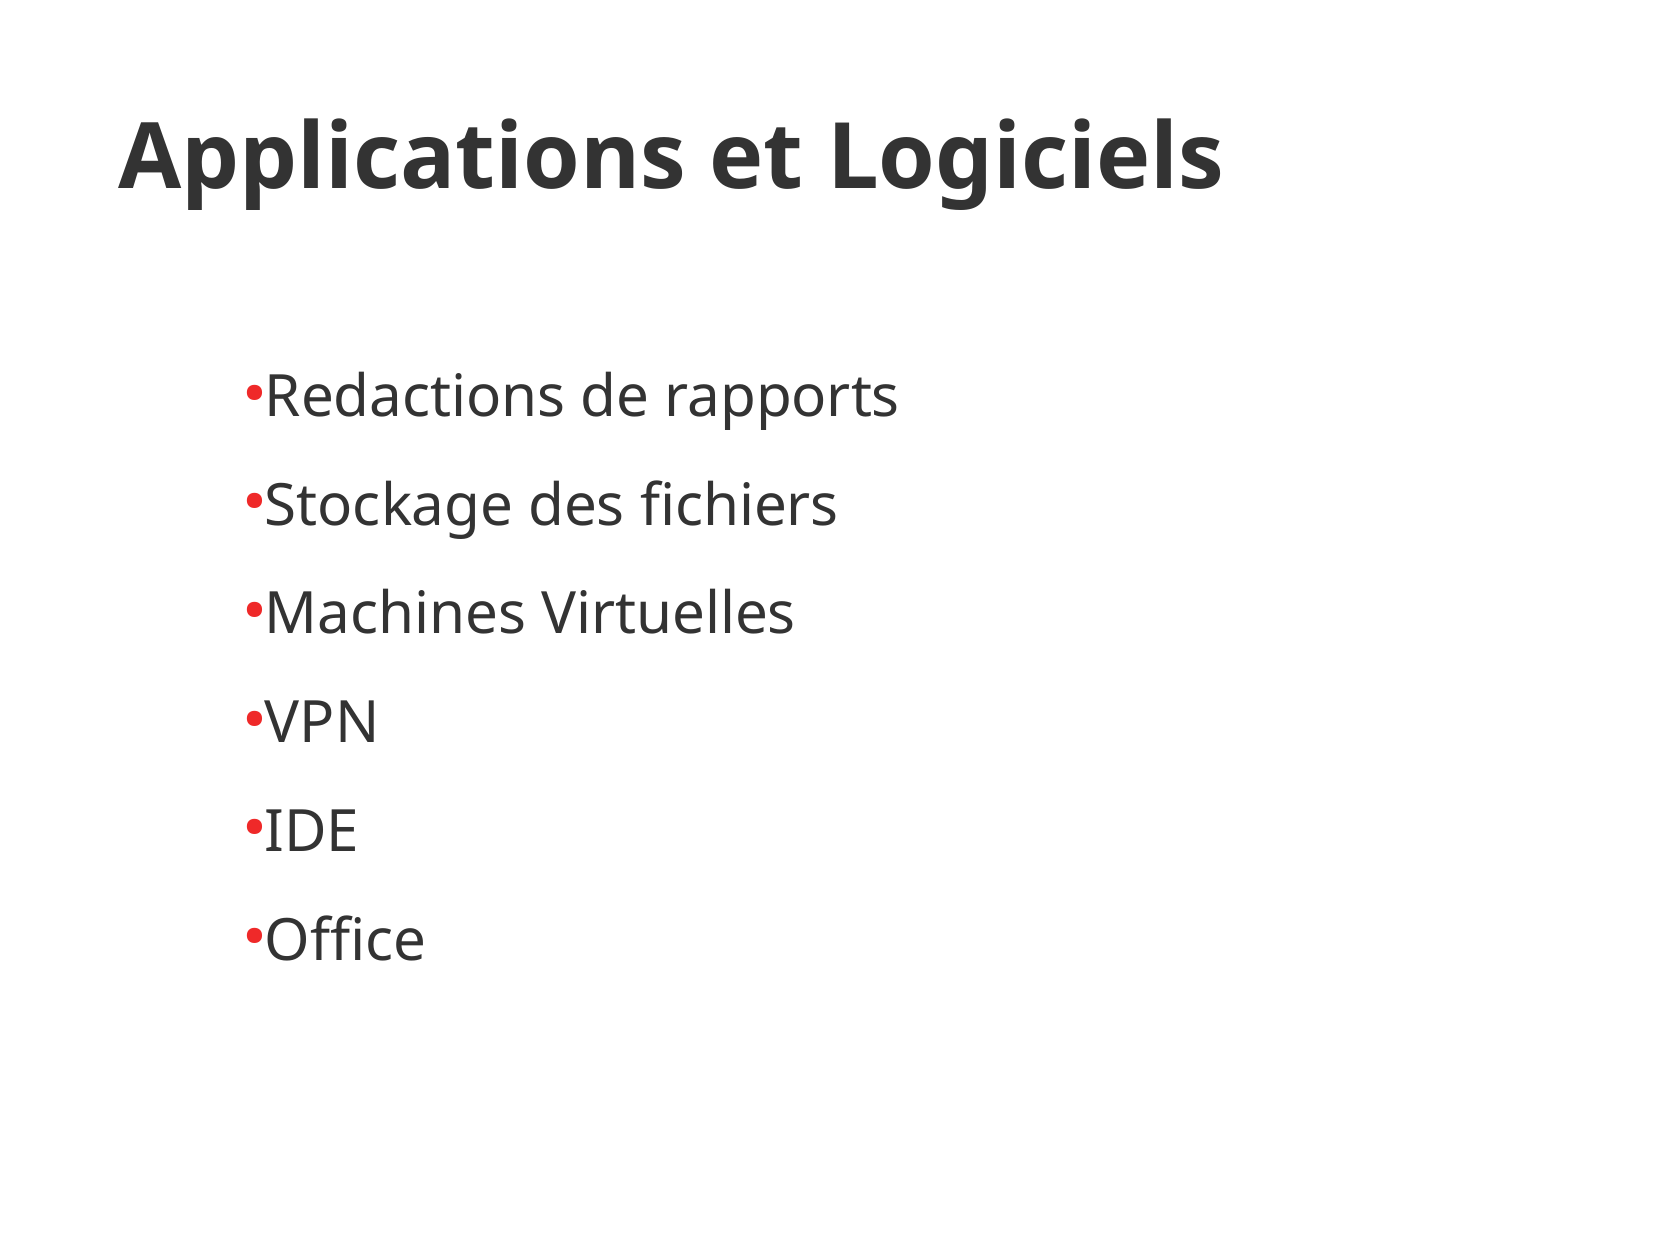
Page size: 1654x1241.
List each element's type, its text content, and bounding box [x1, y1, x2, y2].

list Redactions de rapports Stockage des fichiers Machines Virtuelles VPN IDE Office [118, 354, 1536, 1074]
title Applications et Logiciels [118, 49, 1571, 257]
